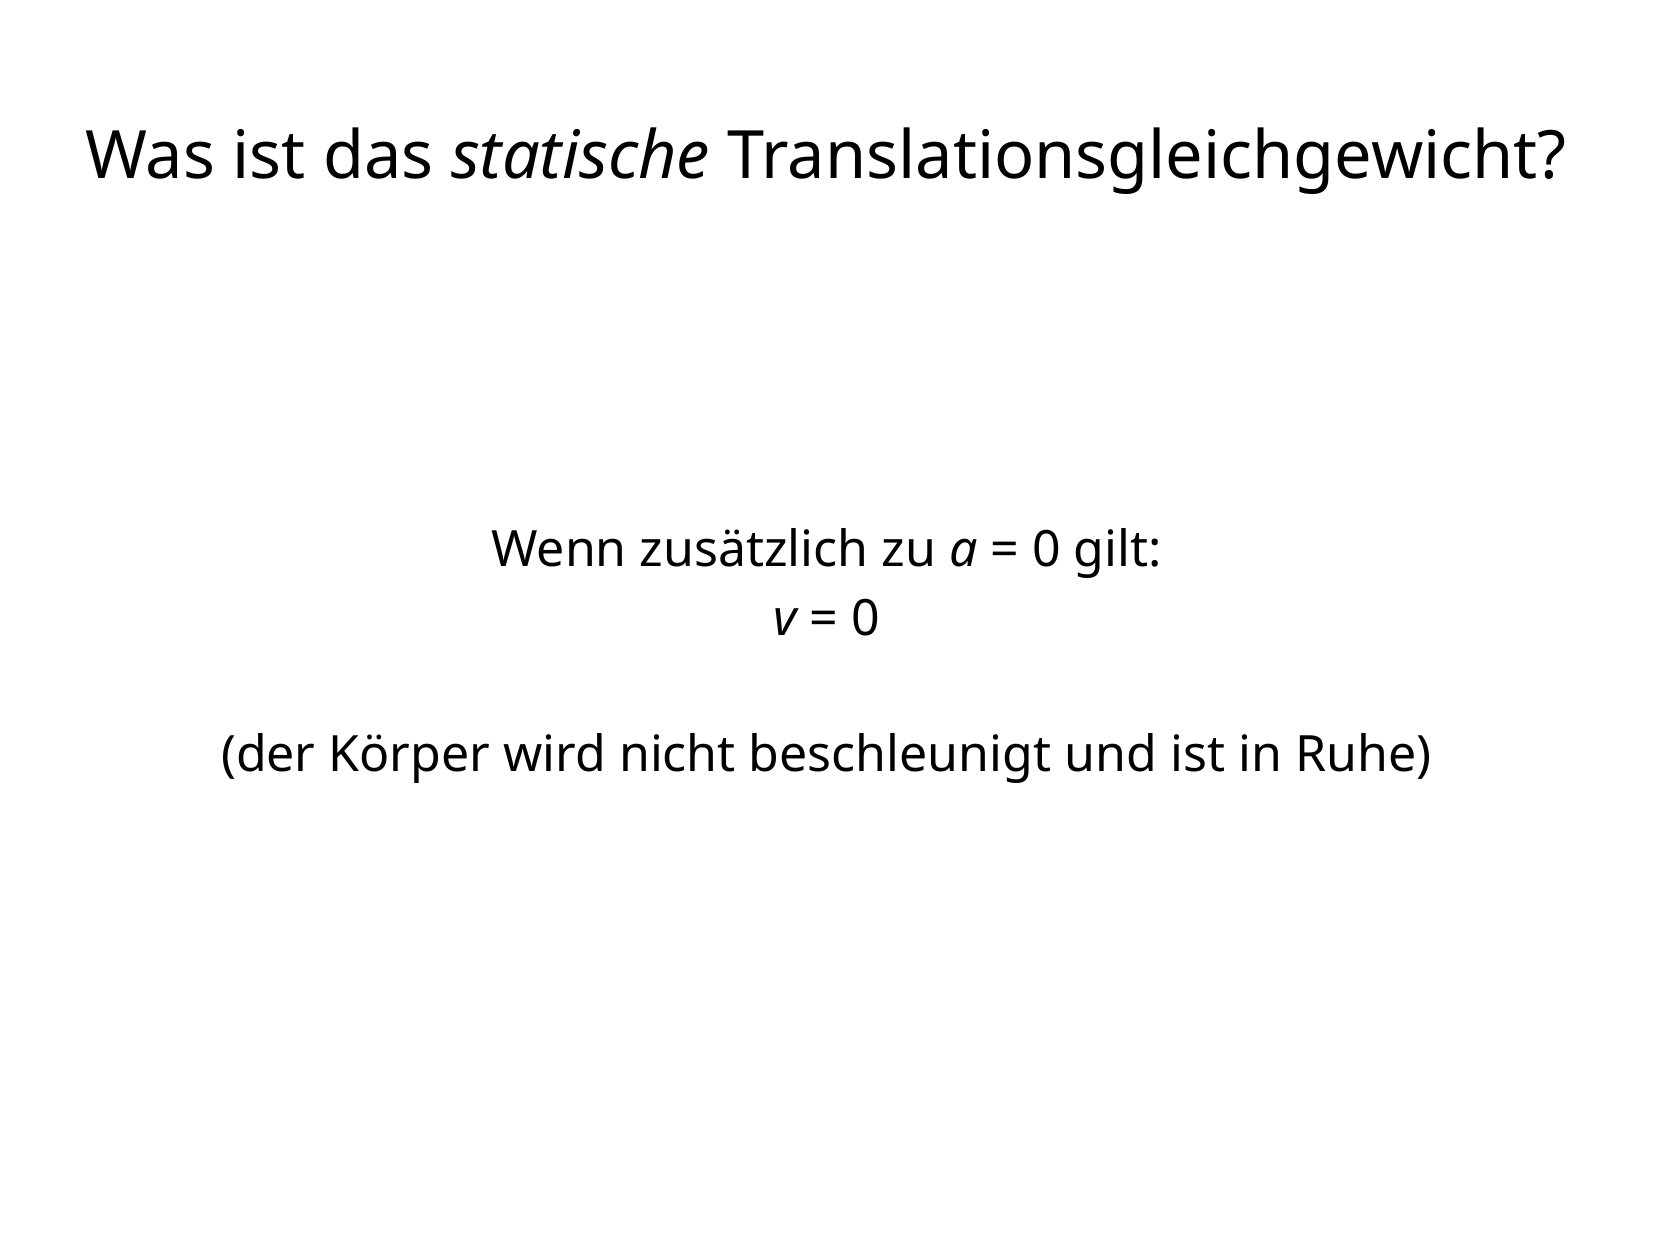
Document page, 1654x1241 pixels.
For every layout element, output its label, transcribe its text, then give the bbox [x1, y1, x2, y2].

subtitle Wenn zusätzlich zu a = 0 gilt: v = 0 (der Körper wird nicht beschleunigt und ist in Ruhe) [82, 290, 1571, 1010]
title Was ist das statische Translationsgleichgewicht? [82, 49, 1571, 257]
